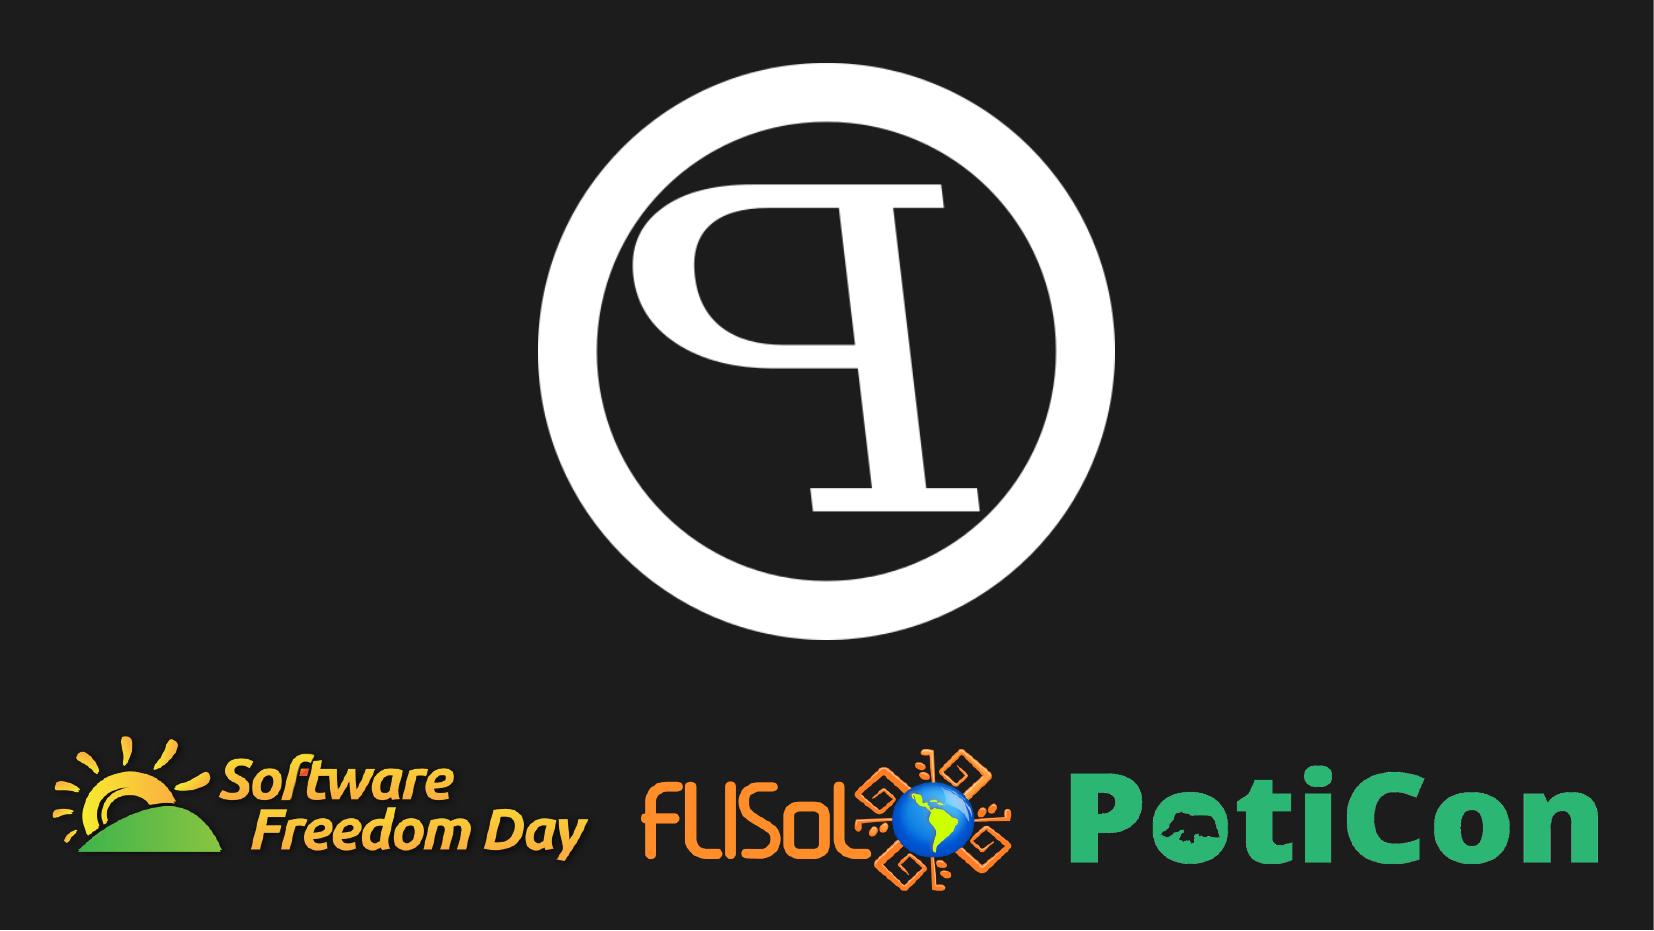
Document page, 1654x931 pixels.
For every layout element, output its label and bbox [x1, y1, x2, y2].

picture [45, 729, 599, 871]
picture [605, 729, 1052, 910]
picture [1058, 759, 1612, 880]
picture [538, 63, 1115, 640]
